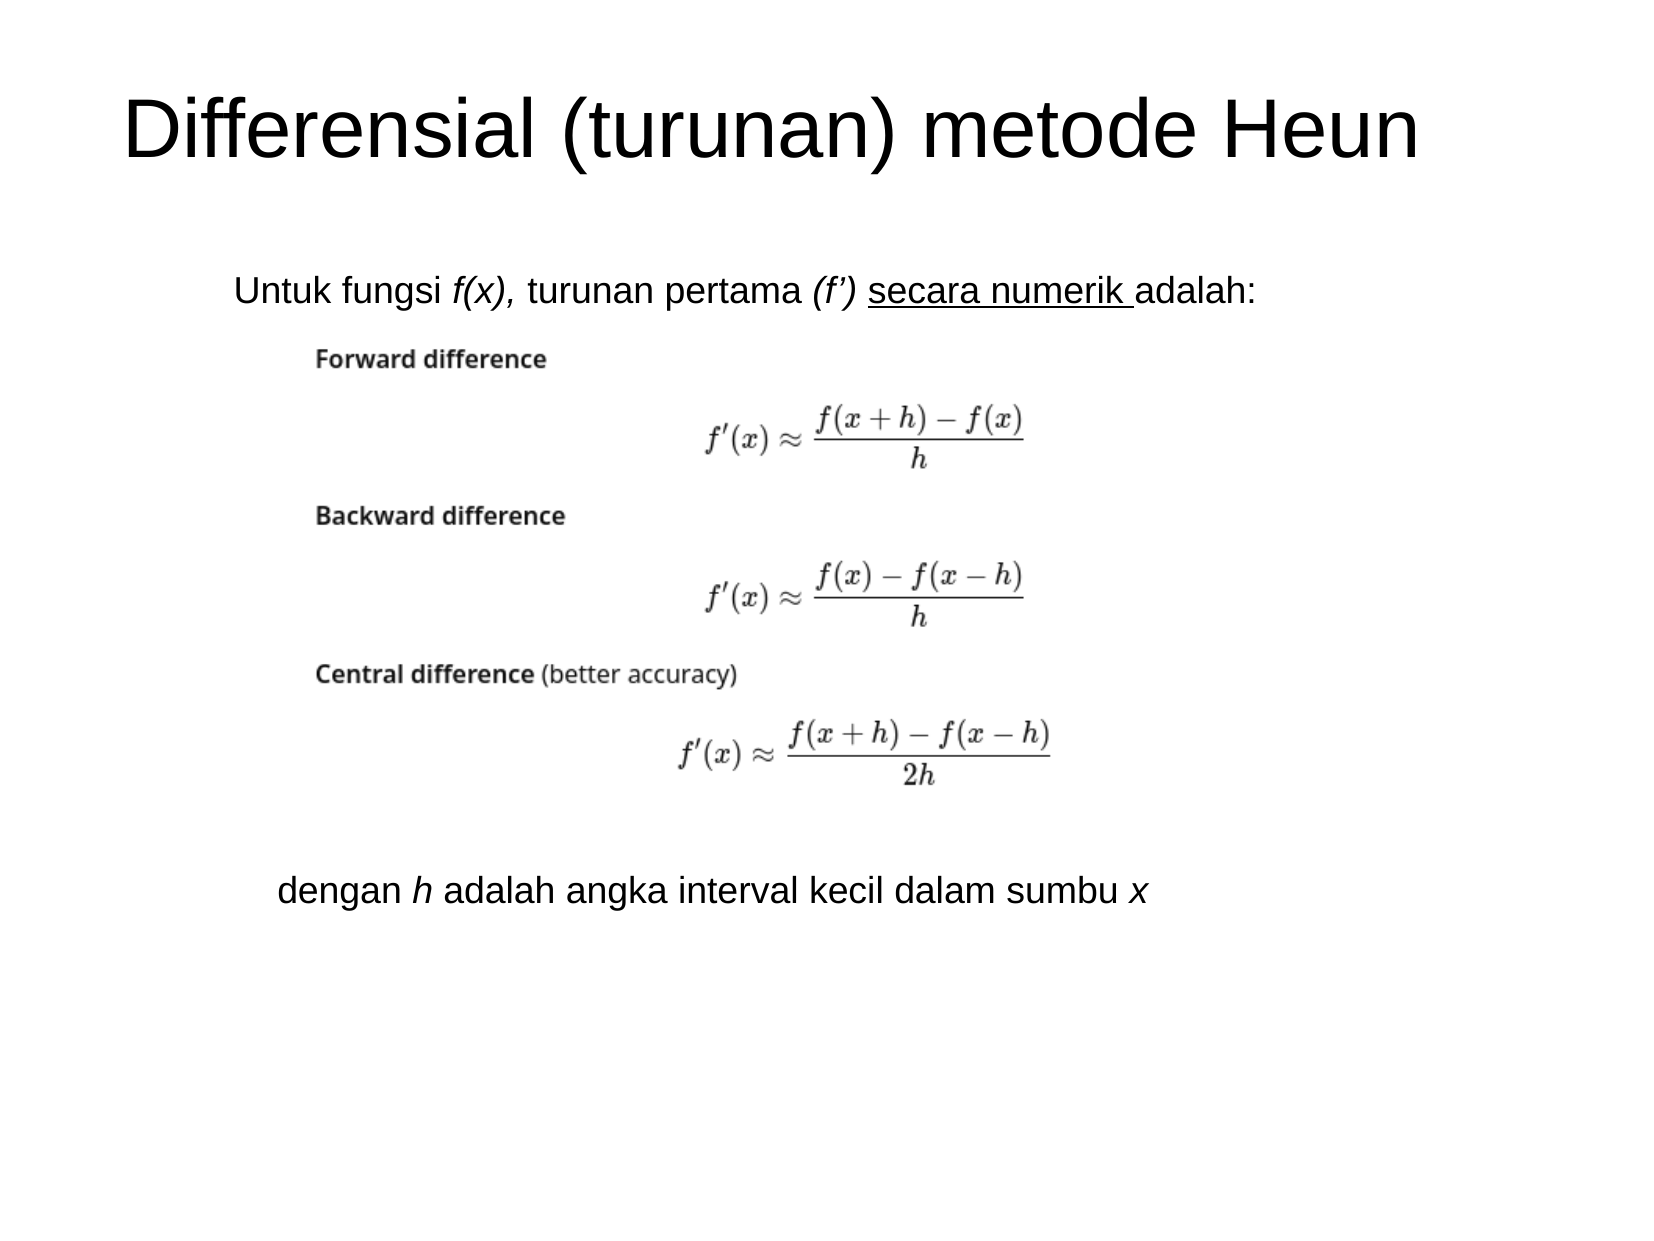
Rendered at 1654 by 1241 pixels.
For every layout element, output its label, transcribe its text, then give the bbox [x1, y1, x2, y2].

text_box dengan h adalah angka interval kecil dalam sumbu x [262, 862, 1164, 920]
picture [306, 337, 1088, 804]
text_box Differensial (turunan) metode Heun [107, 75, 1501, 239]
text_box Untuk fungsi f(x), turunan pertama (f’) secara numerik adalah: [218, 262, 1272, 320]
